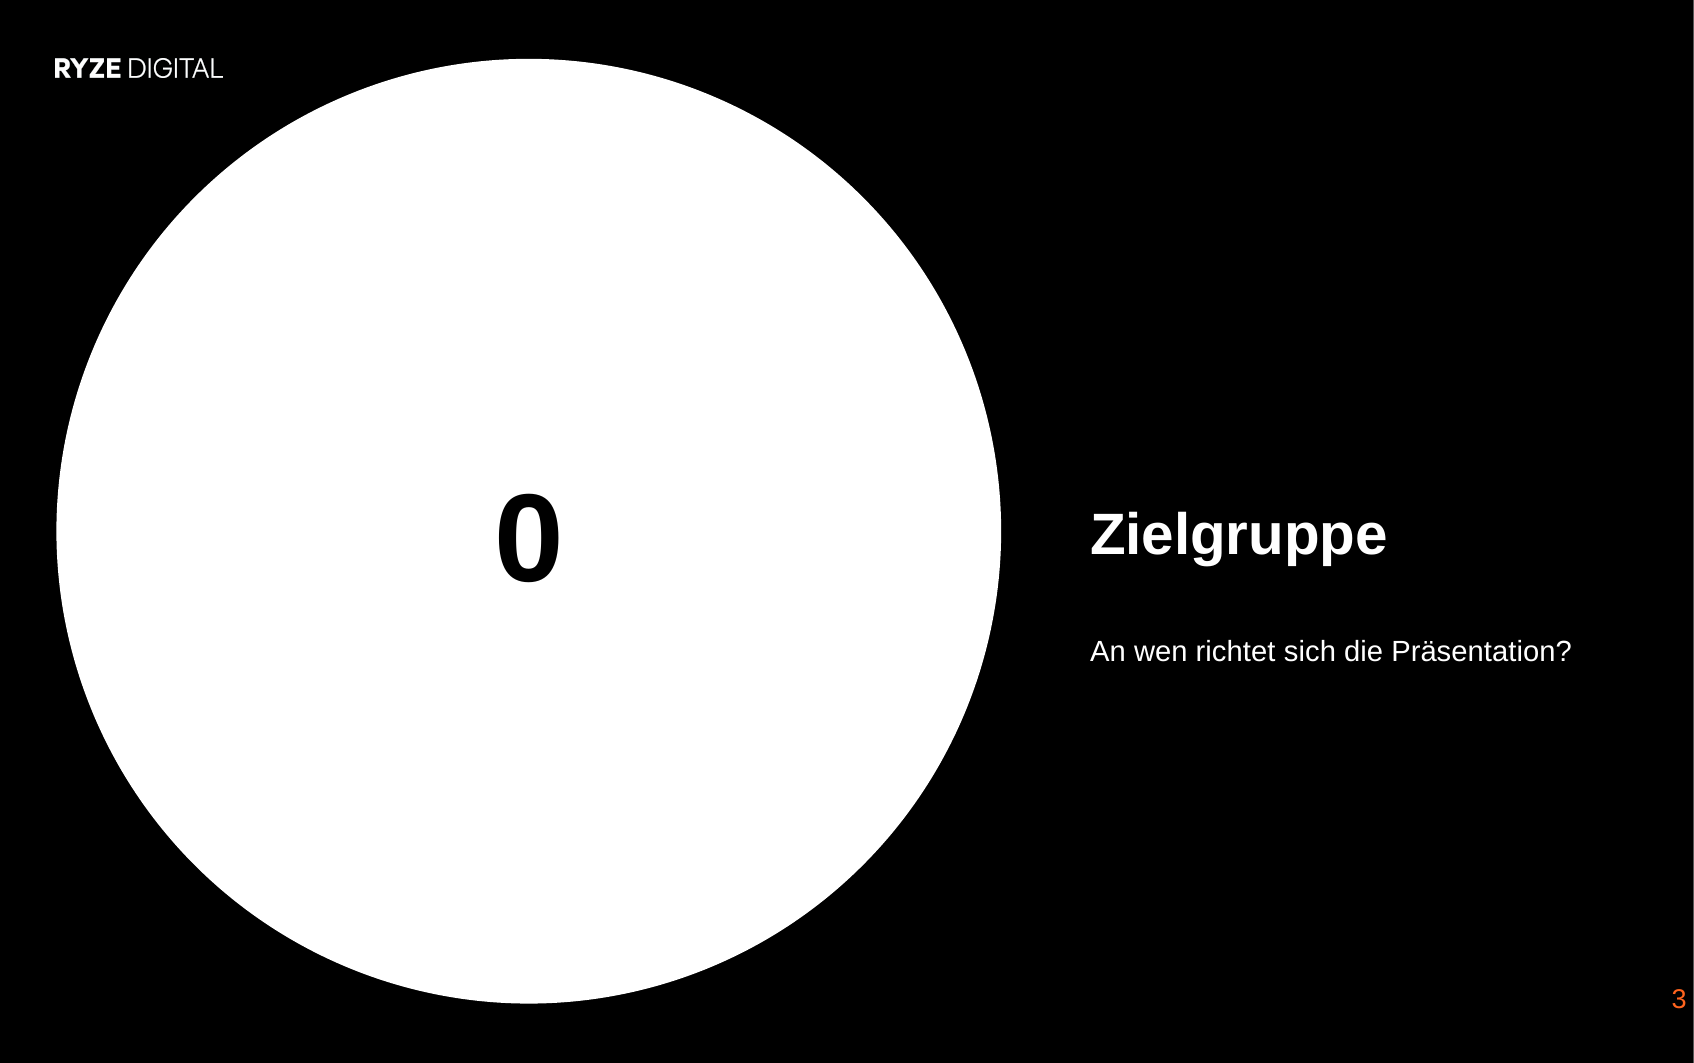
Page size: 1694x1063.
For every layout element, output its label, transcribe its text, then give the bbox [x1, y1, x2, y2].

list Zielgruppe [1090, 467, 1611, 596]
list An wen richtet sich die Präsentation? [1090, 632, 1611, 938]
list 0 [245, 467, 813, 596]
slide_number <number> [1584, 981, 1687, 1063]
picture [55, 58, 223, 78]
